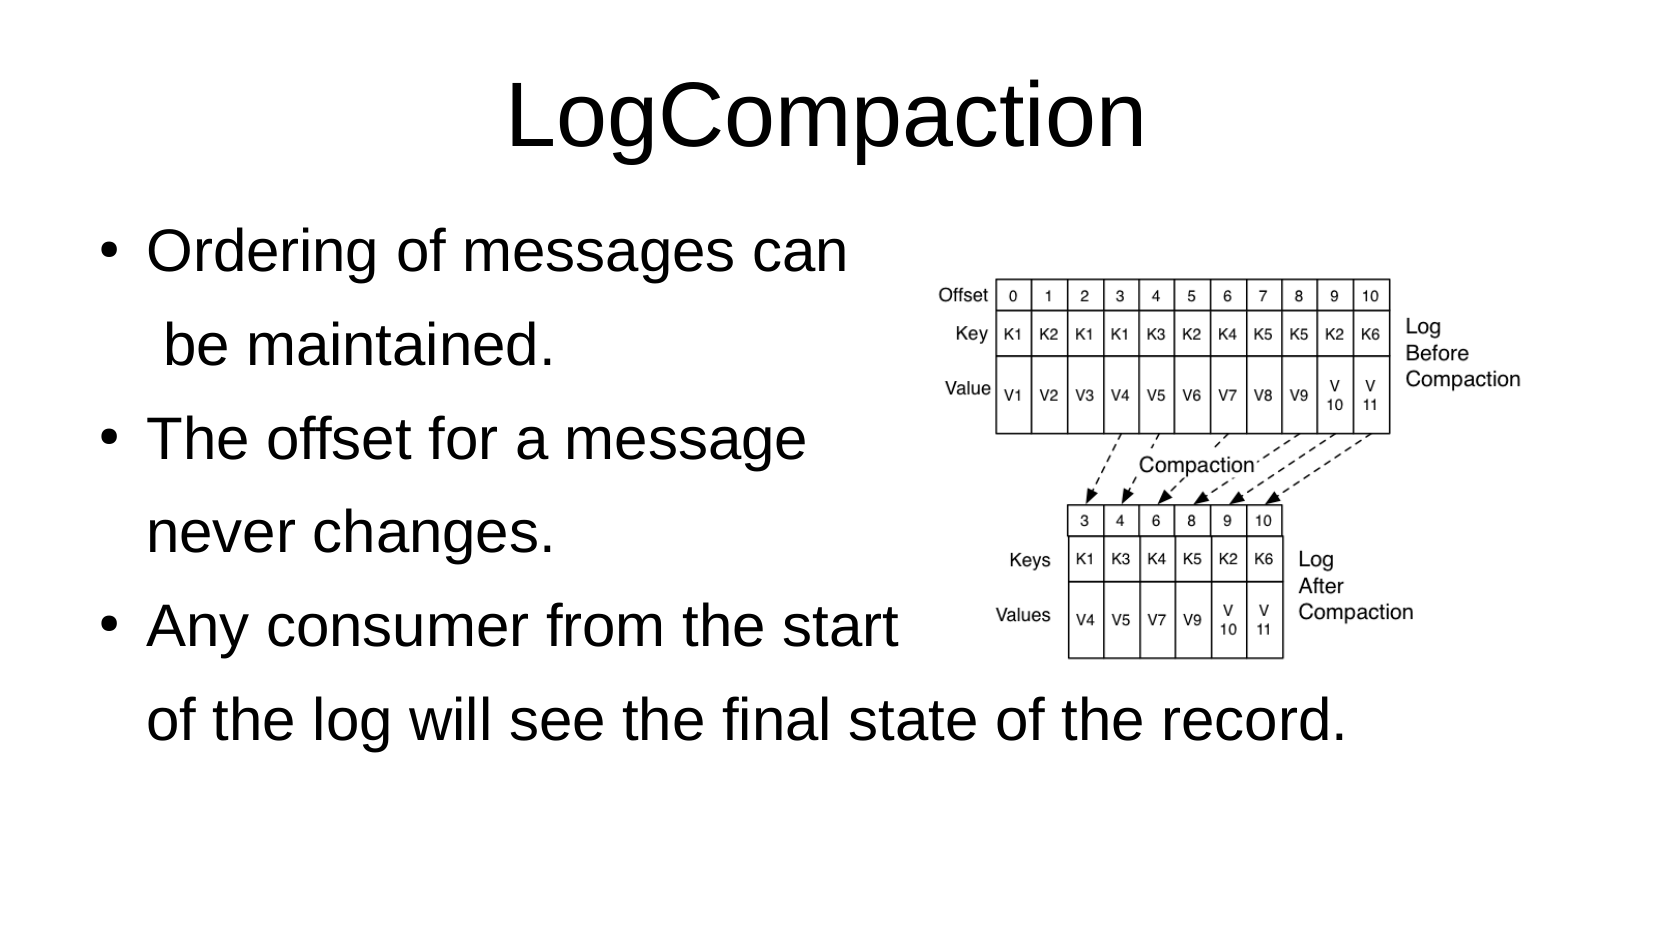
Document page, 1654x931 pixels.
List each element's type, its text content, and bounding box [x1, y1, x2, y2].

title LogCompaction [82, 37, 1571, 193]
picture [924, 262, 1538, 675]
list Ordering of messages can be maintained. The offset for a message never changes. Any consumer from the start of the log will see the final state of the record. [82, 217, 1571, 758]
